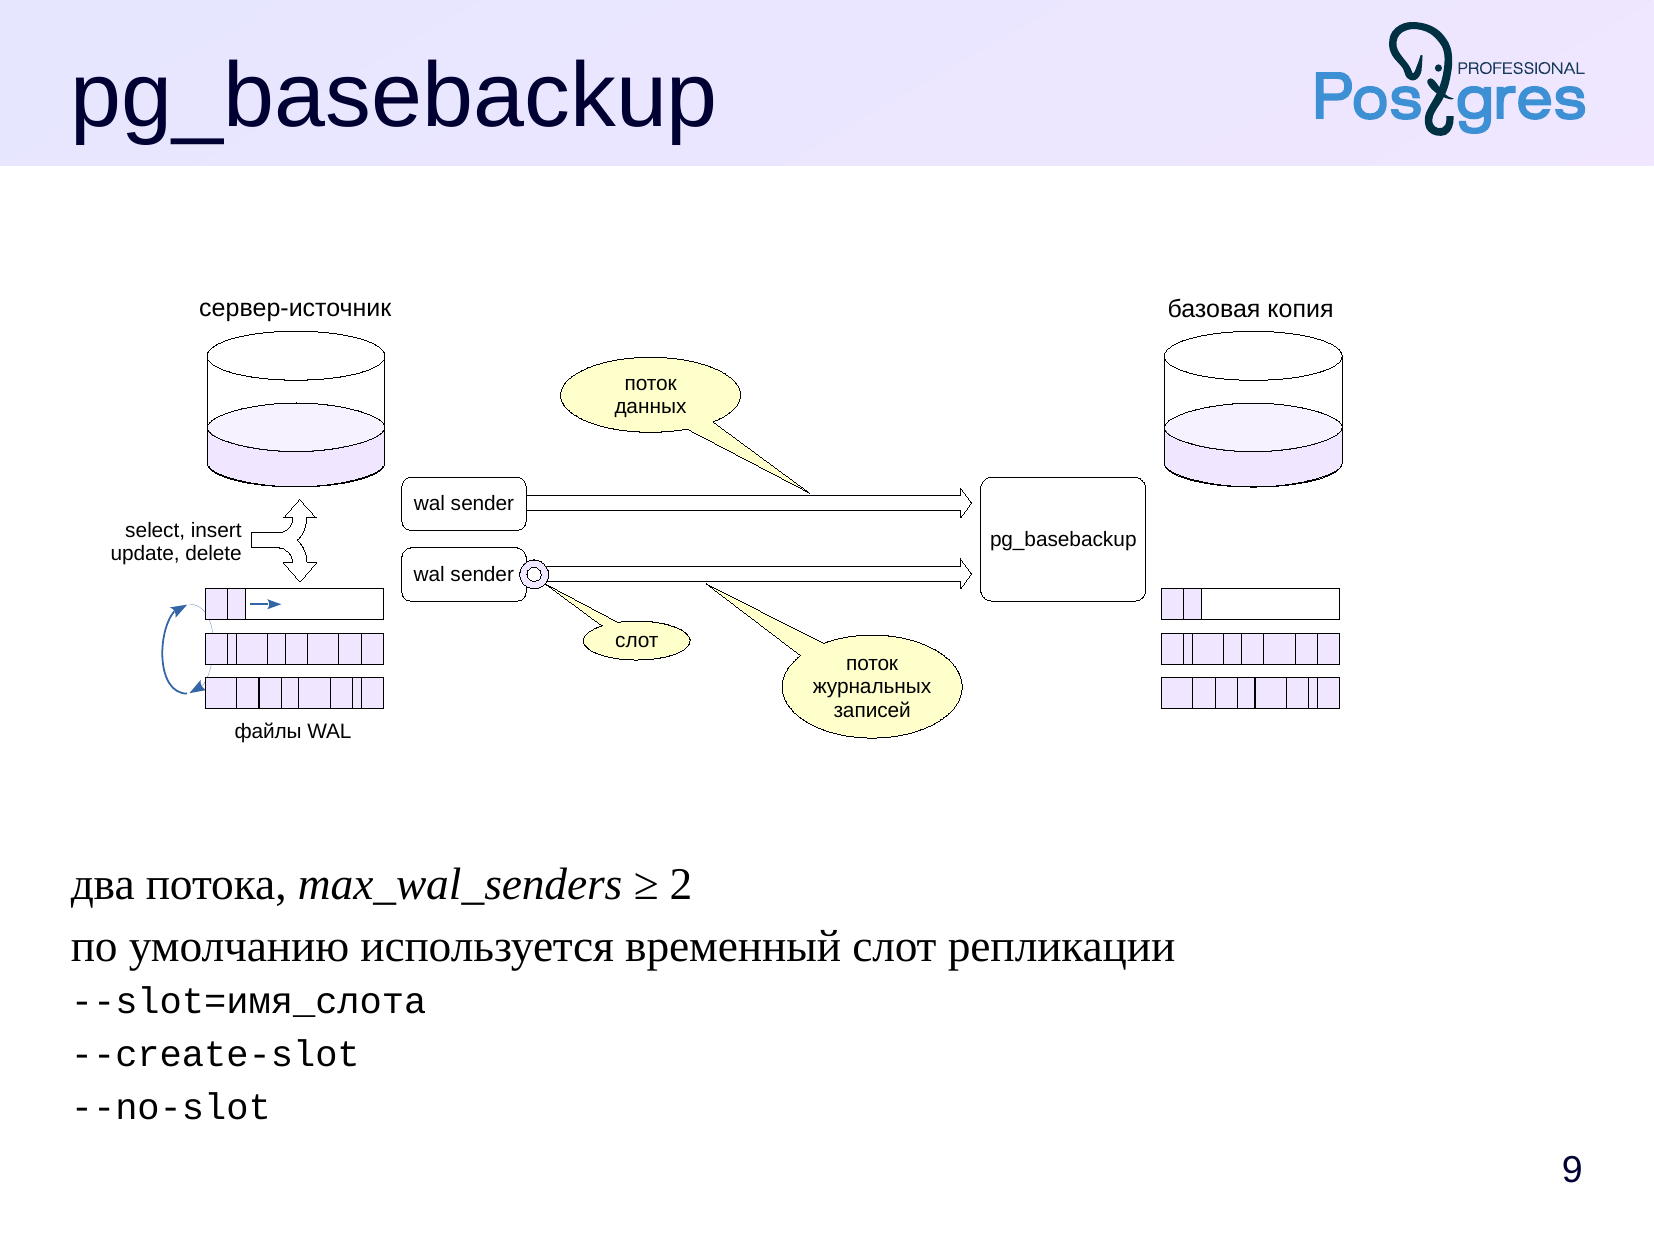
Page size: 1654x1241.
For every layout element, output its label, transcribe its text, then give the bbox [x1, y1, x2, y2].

text_box слот [545, 583, 691, 661]
list два потока, max_wal_senders ≥ 2 по умолчанию используется временный слот репликации --slot=имя_слота --create-slot --no-slot [70, 283, 1583, 1134]
text_box [519, 559, 549, 589]
title pg_basebackup [70, 43, 1241, 147]
